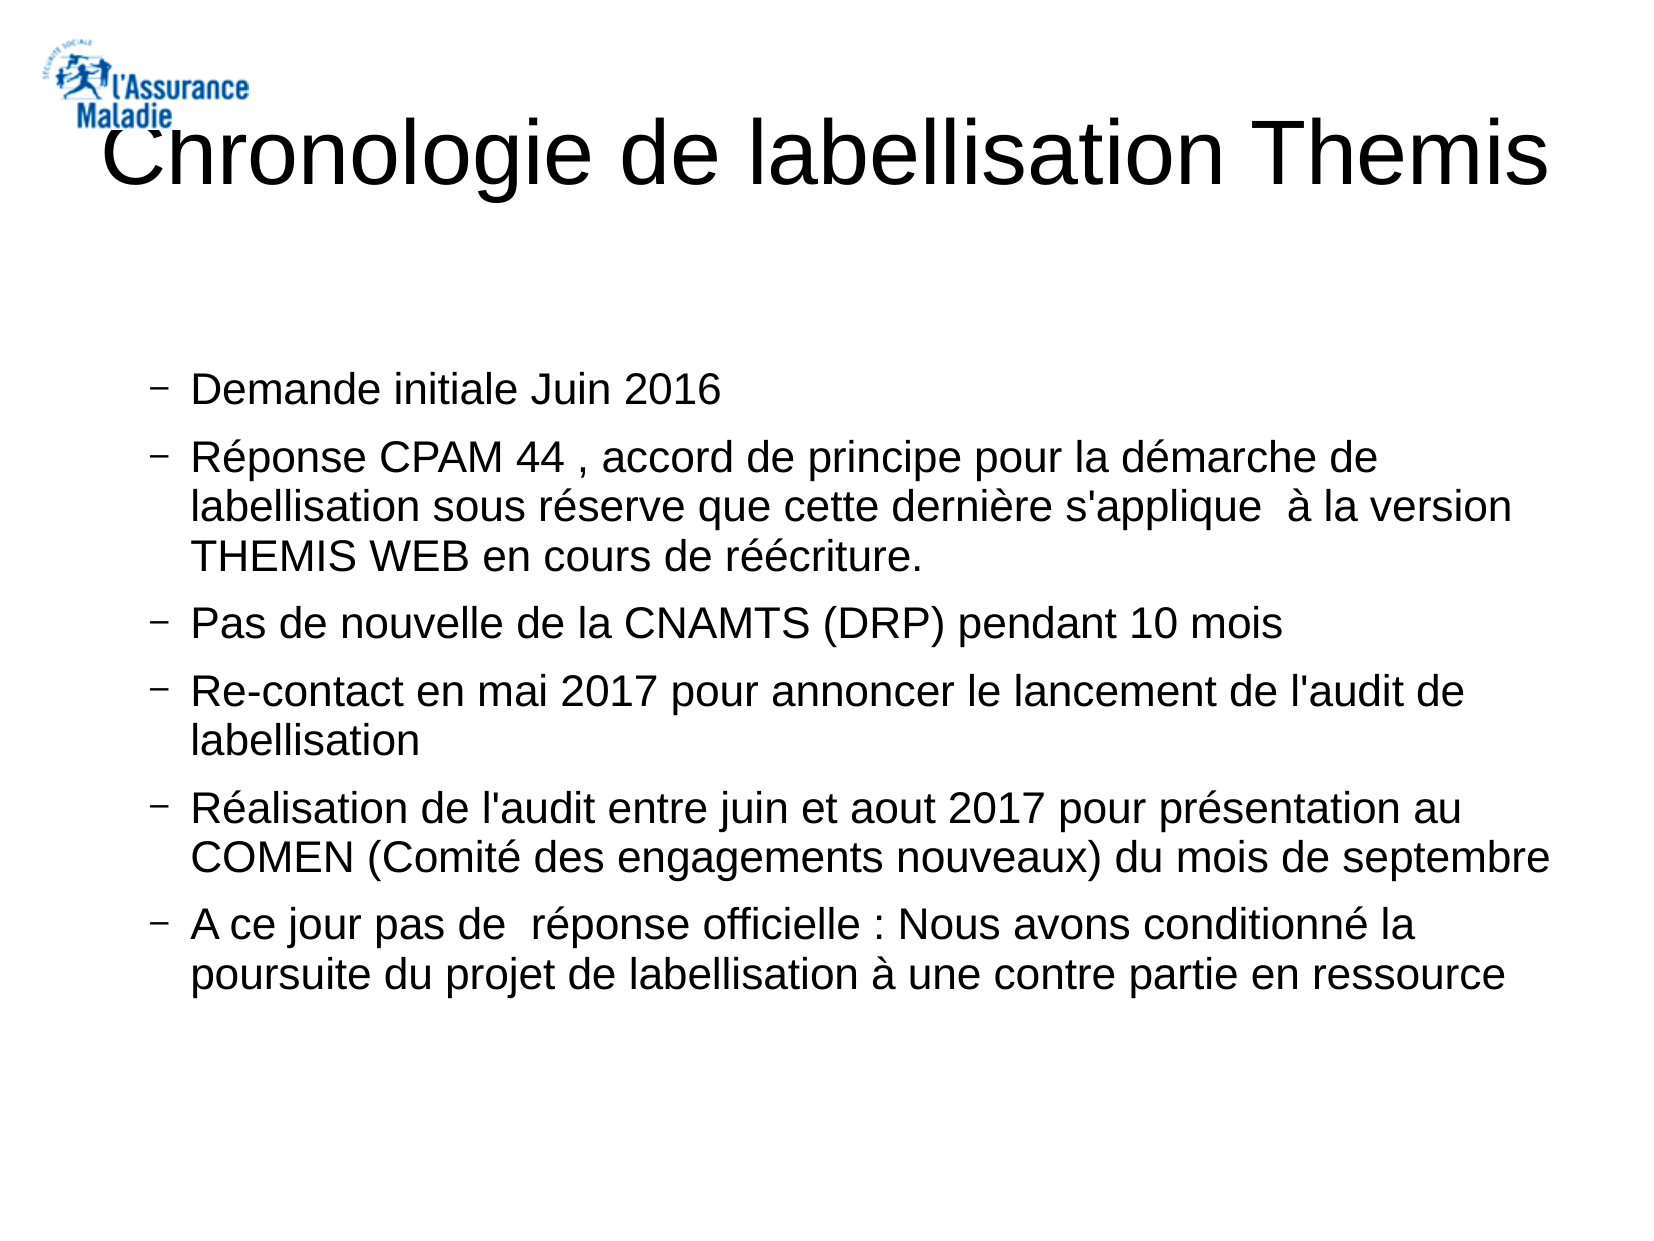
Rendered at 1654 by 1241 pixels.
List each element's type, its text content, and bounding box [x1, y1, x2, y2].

list Demande initiale Juin 2016 Réponse CPAM 44 , accord de principe pour la démarche de labellisation sous réserve que cette dernière s'applique à la version THEMIS WEB en cours de réécriture. Pas de nouvelle de la CNAMTS (DRP) pendant 10 mois Re-contact en mai 2017 pour annoncer le lancement de l'audit de labellisation Réalisation de l'audit entre juin et aout 2017 pour présentation au COMEN (Comité des engagements nouveaux) du mois de septembre A ce jour pas de réponse officielle : Nous avons conditionné la poursuite du projet de labellisation à une contre partie en ressource [82, 290, 1571, 1010]
picture [21, 35, 249, 130]
title Chronologie de labellisation Themis [82, 49, 1571, 257]
